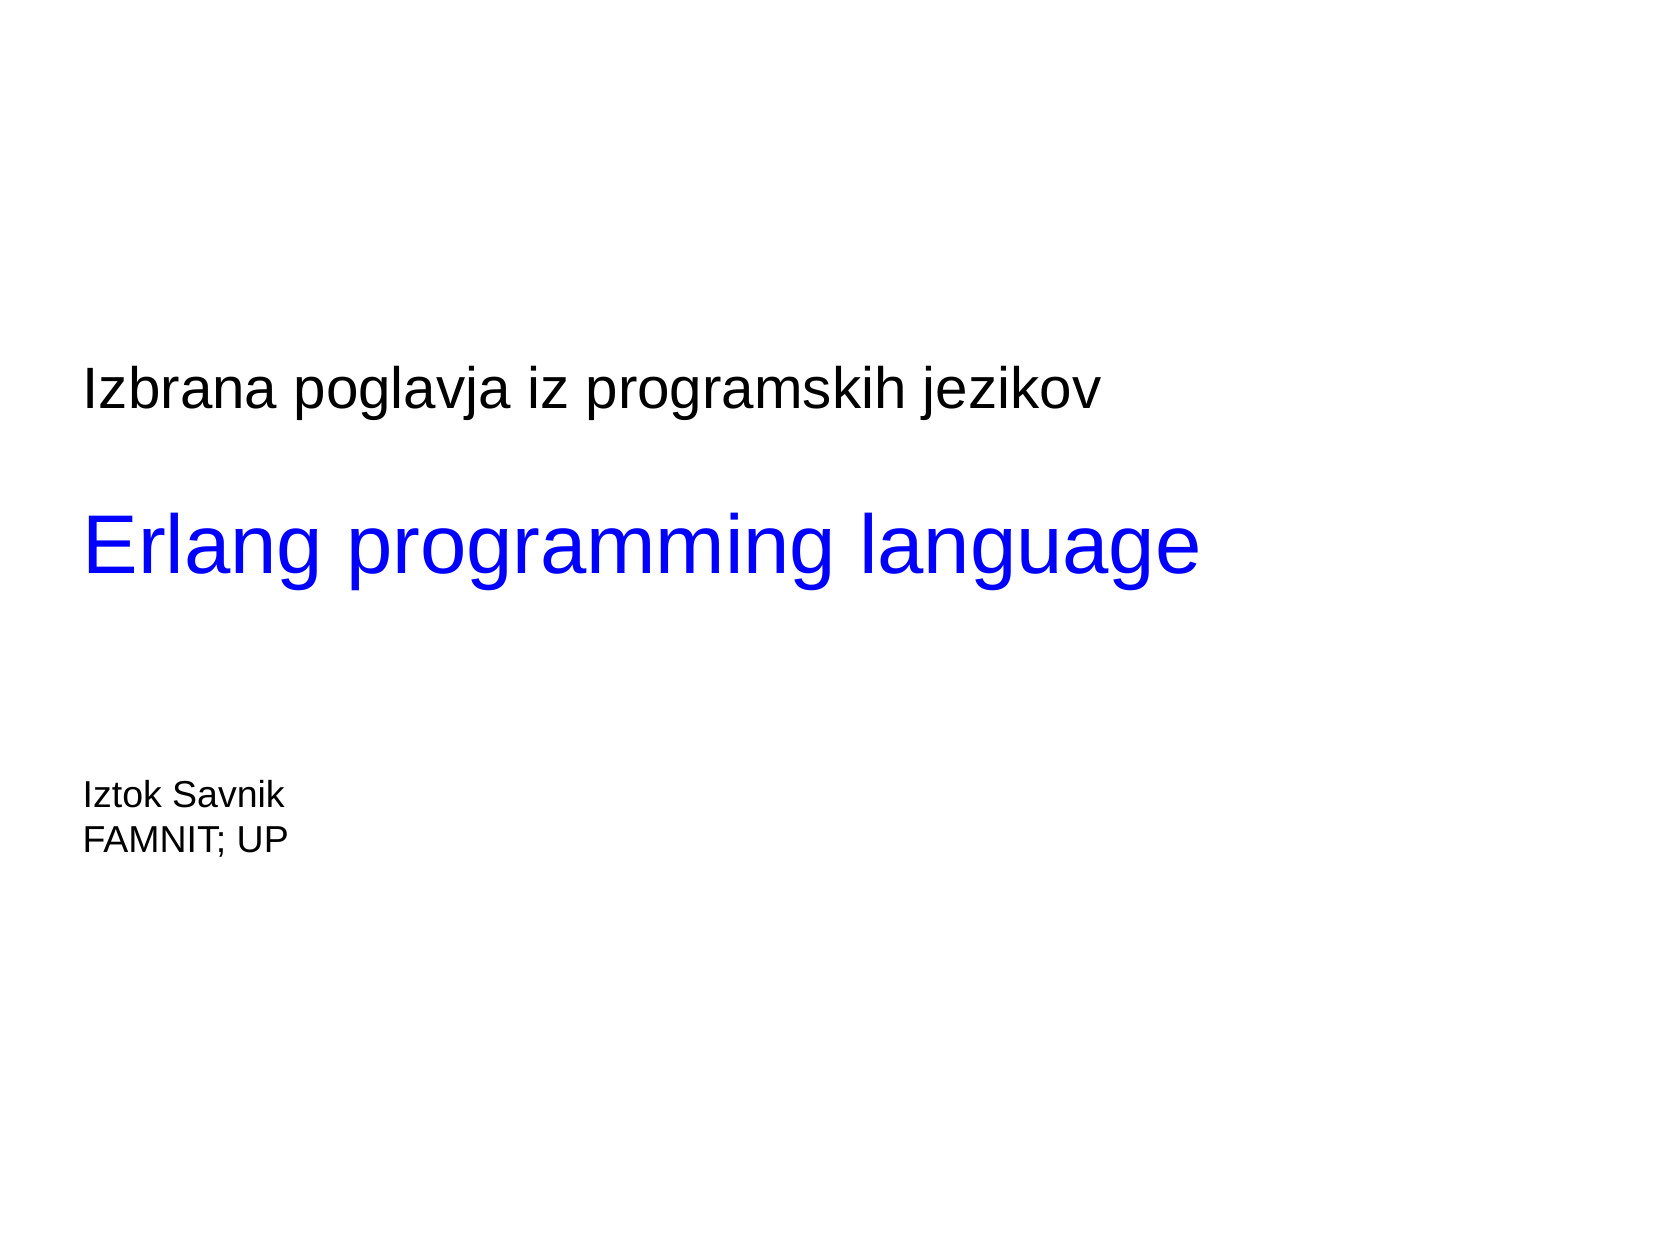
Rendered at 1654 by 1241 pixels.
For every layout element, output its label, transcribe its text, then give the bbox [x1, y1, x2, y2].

text_box Izbrana poglavja iz programskih jezikov Erlang programming language Iztok Savnik FAMNIT; UP [82, 290, 1571, 1010]
